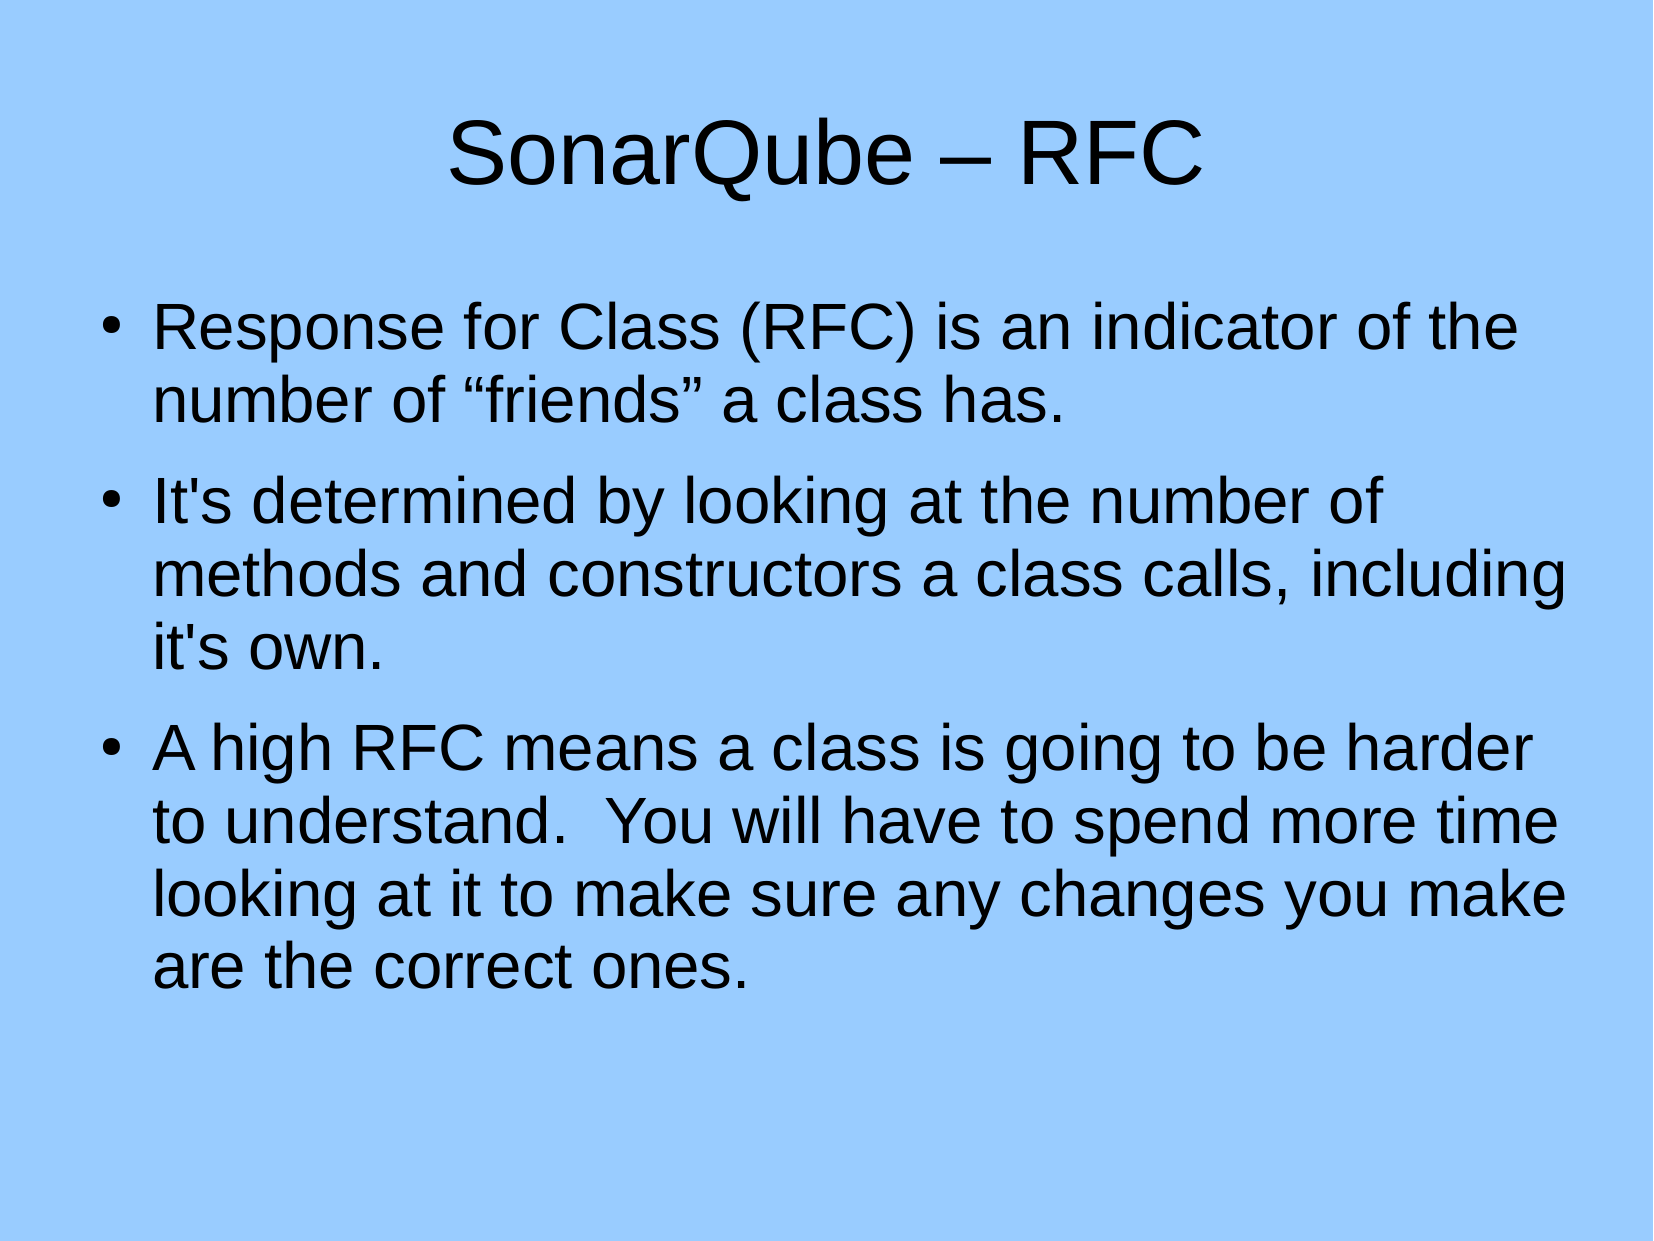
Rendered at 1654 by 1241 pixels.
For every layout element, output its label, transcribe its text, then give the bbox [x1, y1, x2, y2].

list Response for Class (RFC) is an indicator of the number of “friends” a class has. It's determined by looking at the number of methods and constructors a class calls, including it's own. A high RFC means a class is going to be harder to understand. You will have to spend more time looking at it to make sure any changes you make are the correct ones. [82, 290, 1571, 1010]
title SonarQube – RFC [82, 49, 1571, 257]
